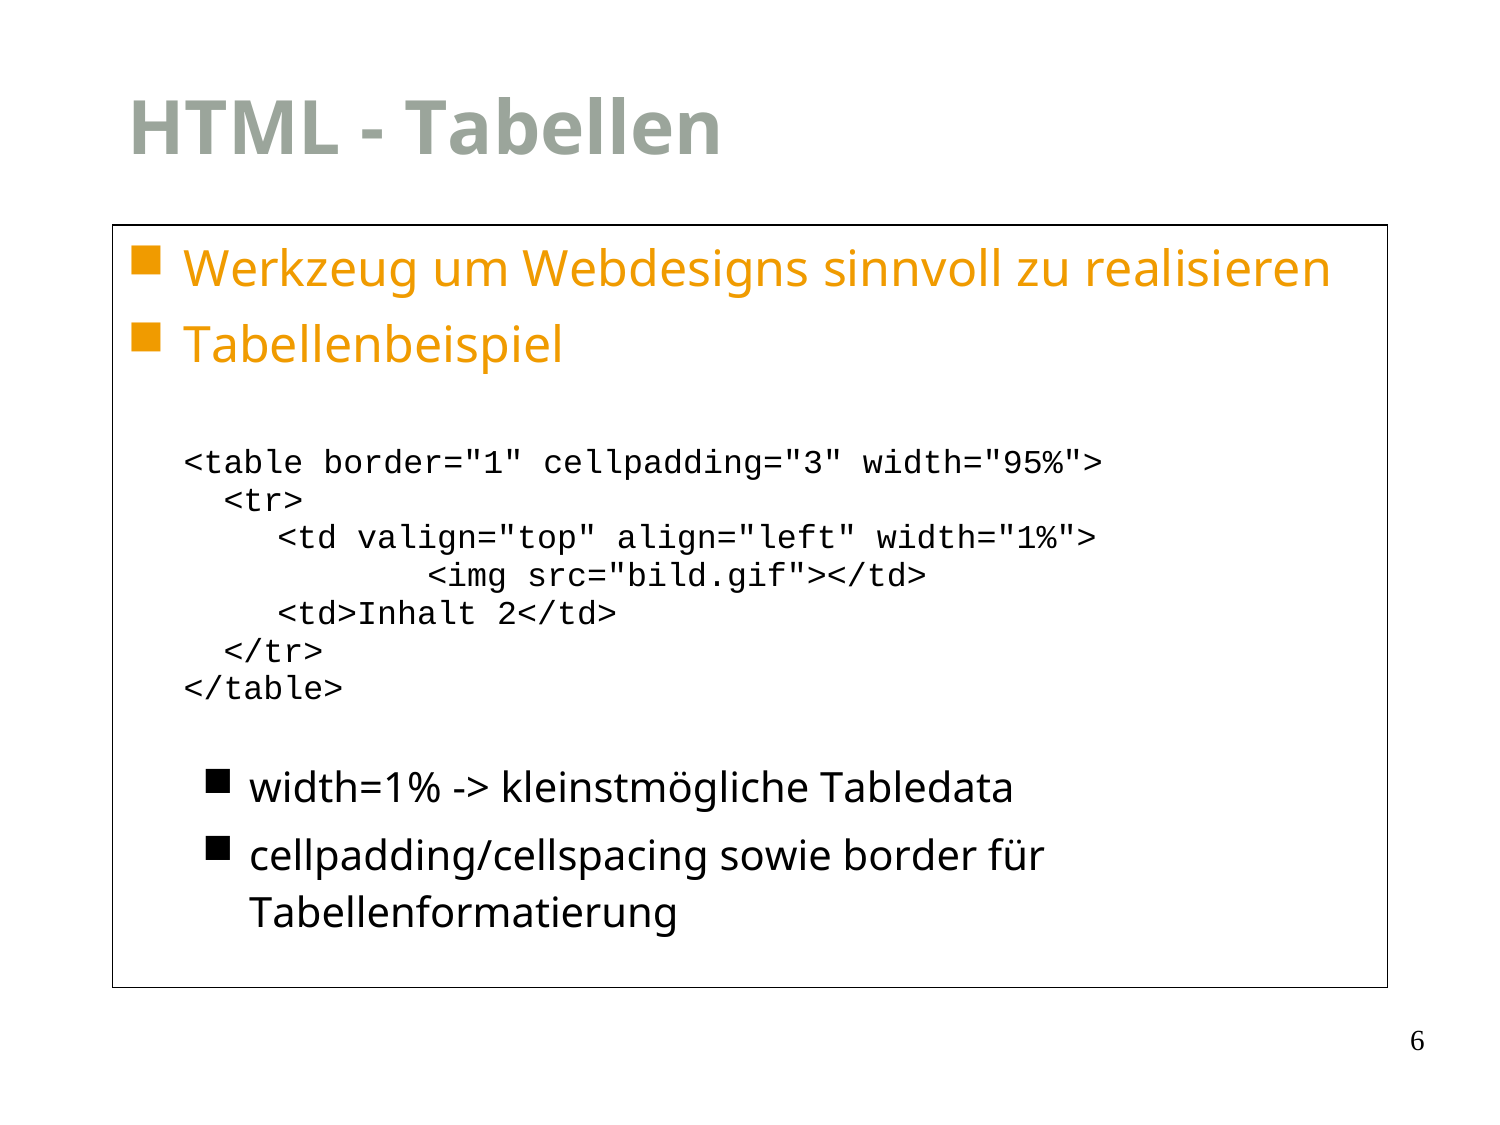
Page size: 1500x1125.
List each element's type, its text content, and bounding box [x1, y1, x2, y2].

list Werkzeug um Webdesigns sinnvoll zu realisieren Tabellenbeispiel <table border="1" cellpadding="3" width="95%"> <tr> <td valign="top" align="left" width="1%"> <img src="bild.gif"></td> <td>Inhalt 2</td> </tr> </table> width=1% -> kleinstmögliche Tabledata cellpadding/cellspacing sowie border für Tabellenformatierung [112, 224, 1388, 988]
title HTML - Tabellen [112, 71, 1388, 179]
